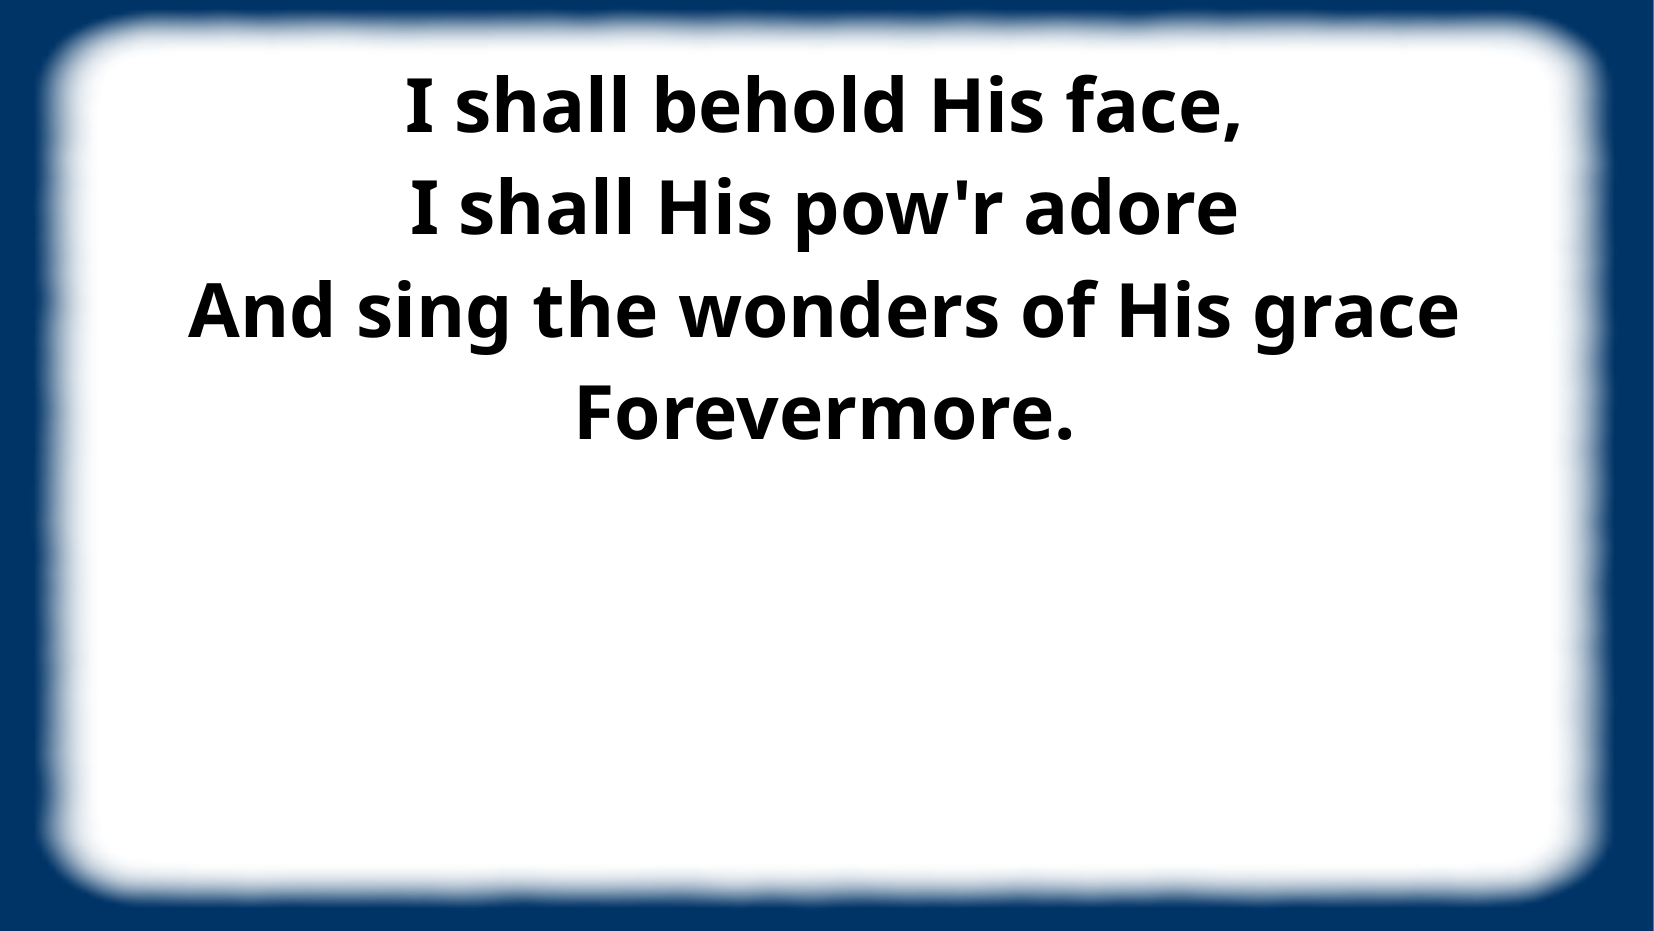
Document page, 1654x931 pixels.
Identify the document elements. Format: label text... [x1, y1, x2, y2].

text_box I shall behold His face, I shall His pow'r adore And sing the wonders of His grace Forevermore. [105, 45, 1546, 460]
picture [0, 0, 1654, 931]
